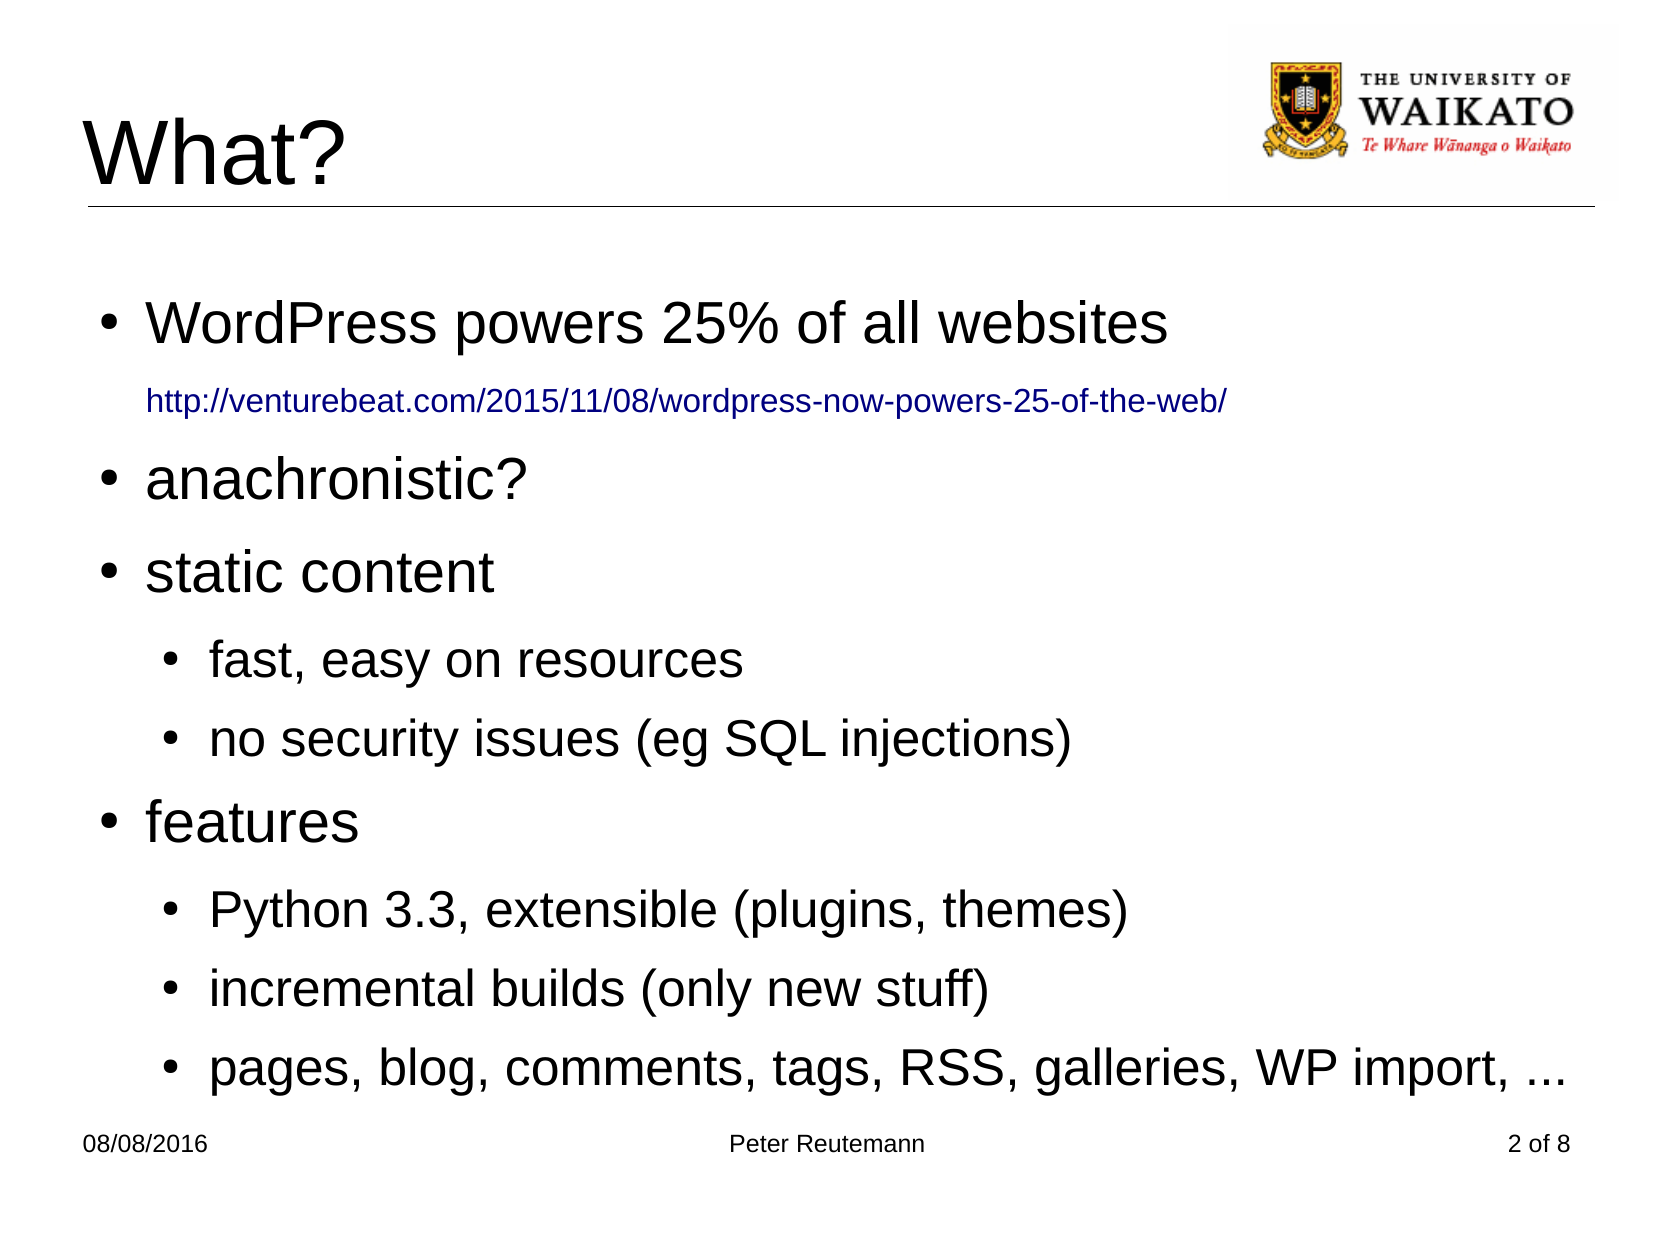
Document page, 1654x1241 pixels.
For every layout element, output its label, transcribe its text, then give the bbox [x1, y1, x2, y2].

list WordPress powers 25% of all websites http://venturebeat.com/2015/11/08/wordpress-now-powers-25-of-the-web/ anachronistic? static content fast, easy on resources no security issues (eg SQL injections) features Python 3.3, extensible (plugins, themes) incremental builds (only new stuff) pages, blog, comments, tags, RSS, galleries, WP import, ... [82, 290, 1571, 1109]
picture [1228, 24, 1619, 201]
title What? [82, 49, 1571, 257]
